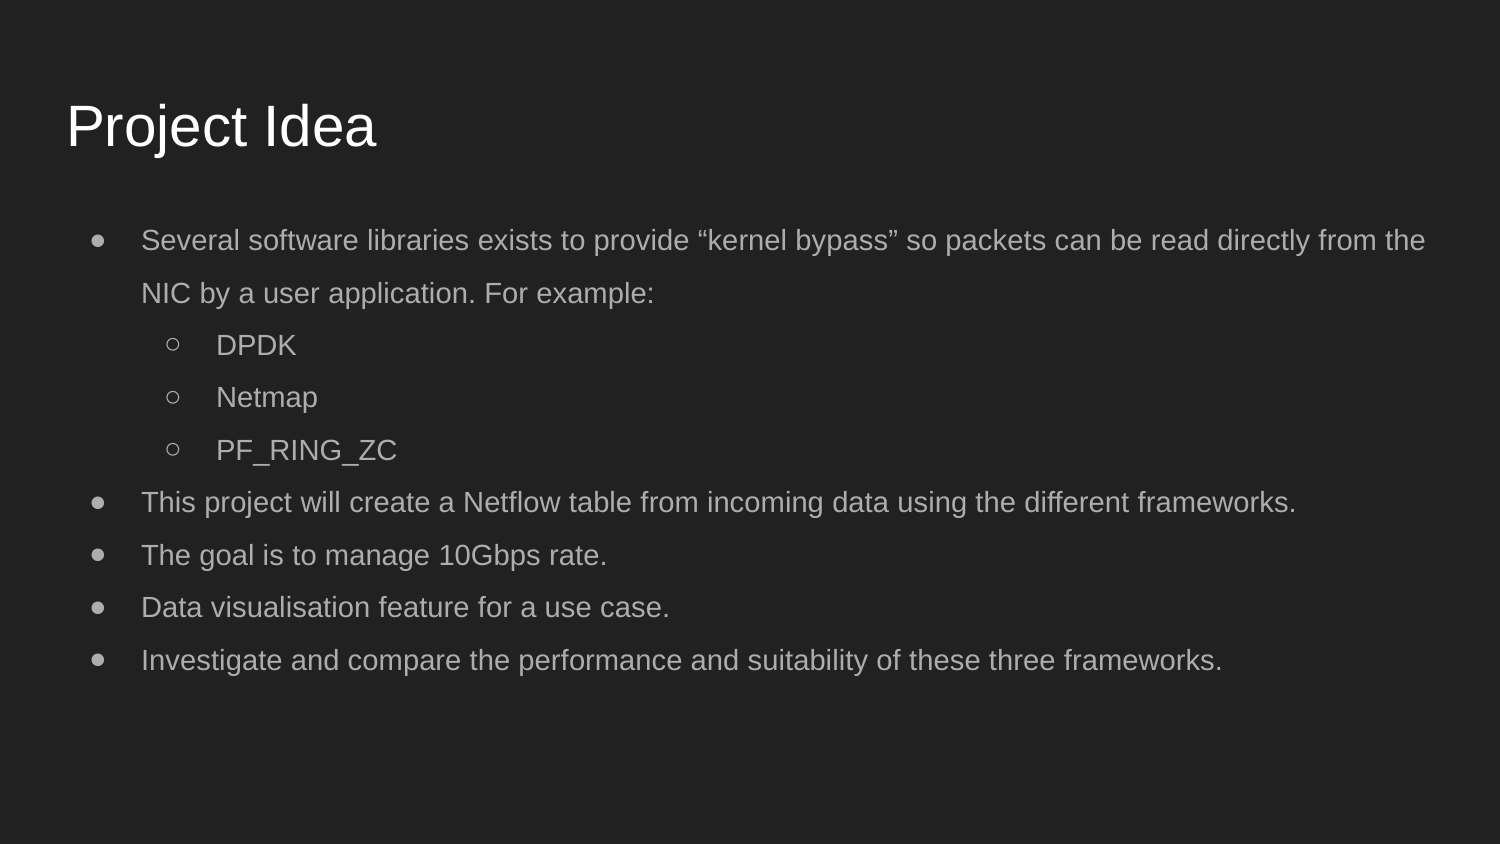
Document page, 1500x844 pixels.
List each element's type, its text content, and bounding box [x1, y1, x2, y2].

list Several software libraries exists to provide “kernel bypass” so packets can be read directly from the NIC by a user application. For example: DPDK Netmap PF_RING_ZC This project will create a Netflow table from incoming data using the different frameworks. The goal is to manage 10Gbps rate. Data visualisation feature for a use case. Investigate and compare the performance and suitability of these three frameworks. [51, 189, 1449, 750]
title Project Idea [51, 72, 1449, 167]
